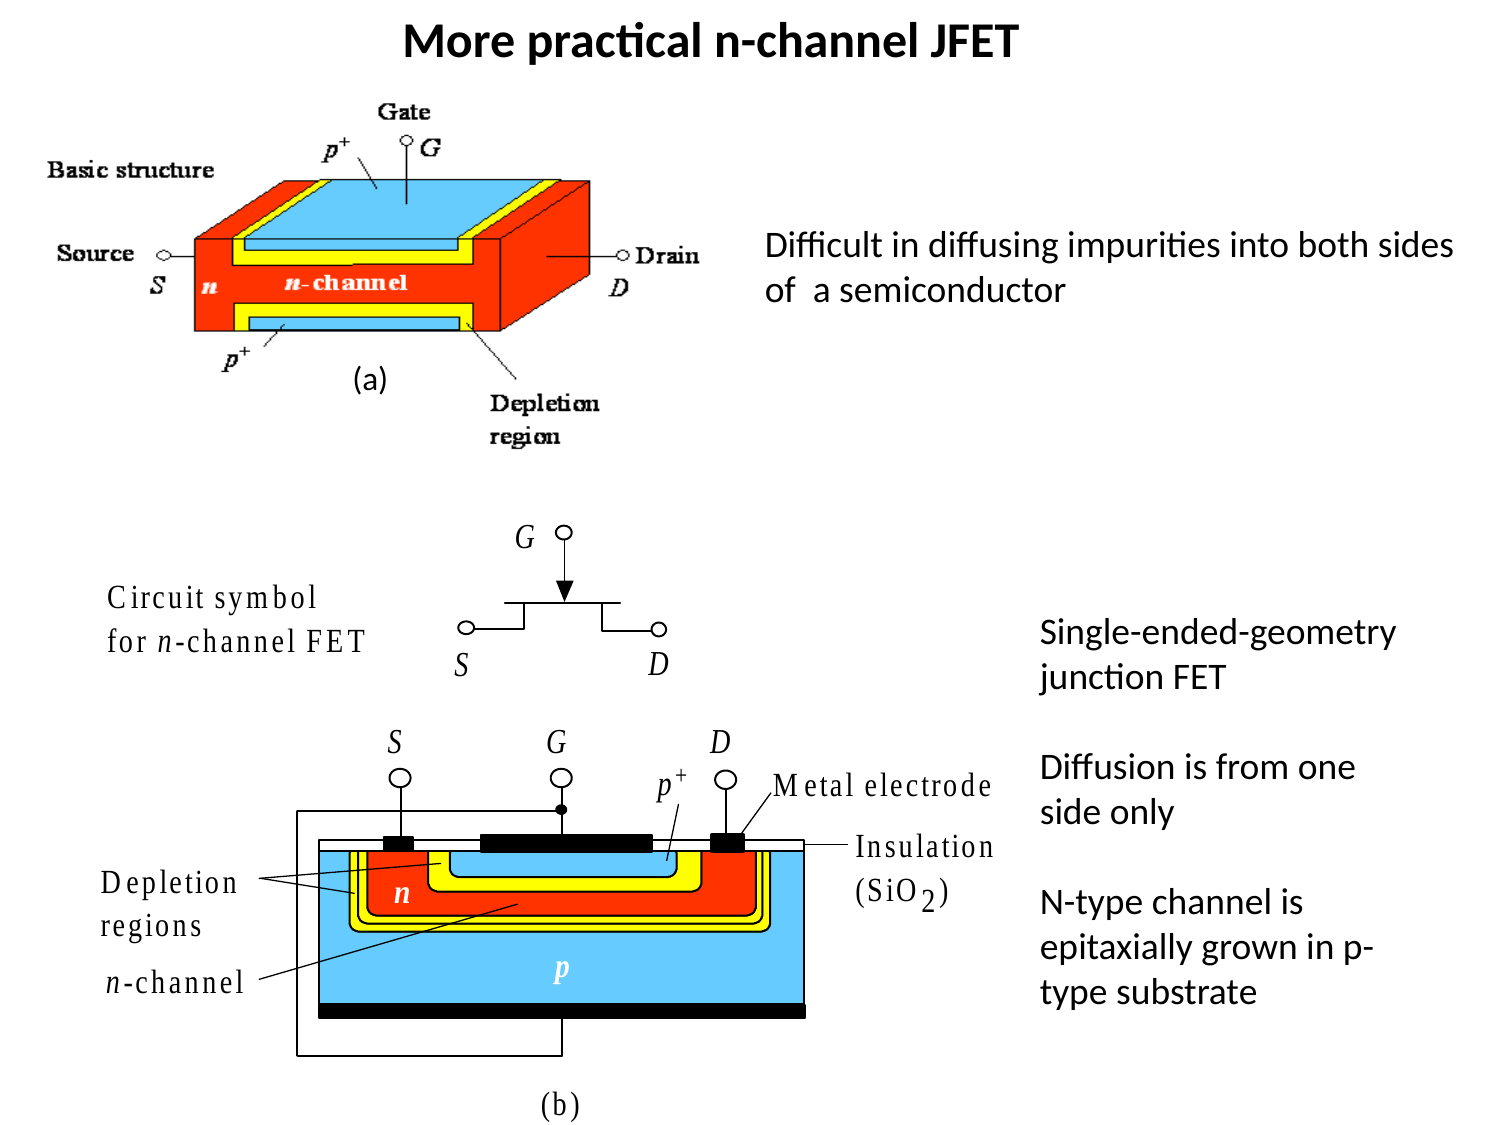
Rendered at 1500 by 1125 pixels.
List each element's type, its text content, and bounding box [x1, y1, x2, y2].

chart [99, 512, 1026, 1125]
text_box More practical n-channel JFET [387, 0, 1088, 75]
text_box Single-ended-geometry junction FET Diffusion is from one side only N-type channel is epitaxially grown in p-type substrate [1025, 599, 1438, 1020]
text_box Difficult in diffusing impurities into both sides of a semiconductor [750, 212, 1475, 318]
text_box (a) [337, 349, 413, 405]
picture [37, 87, 713, 463]
